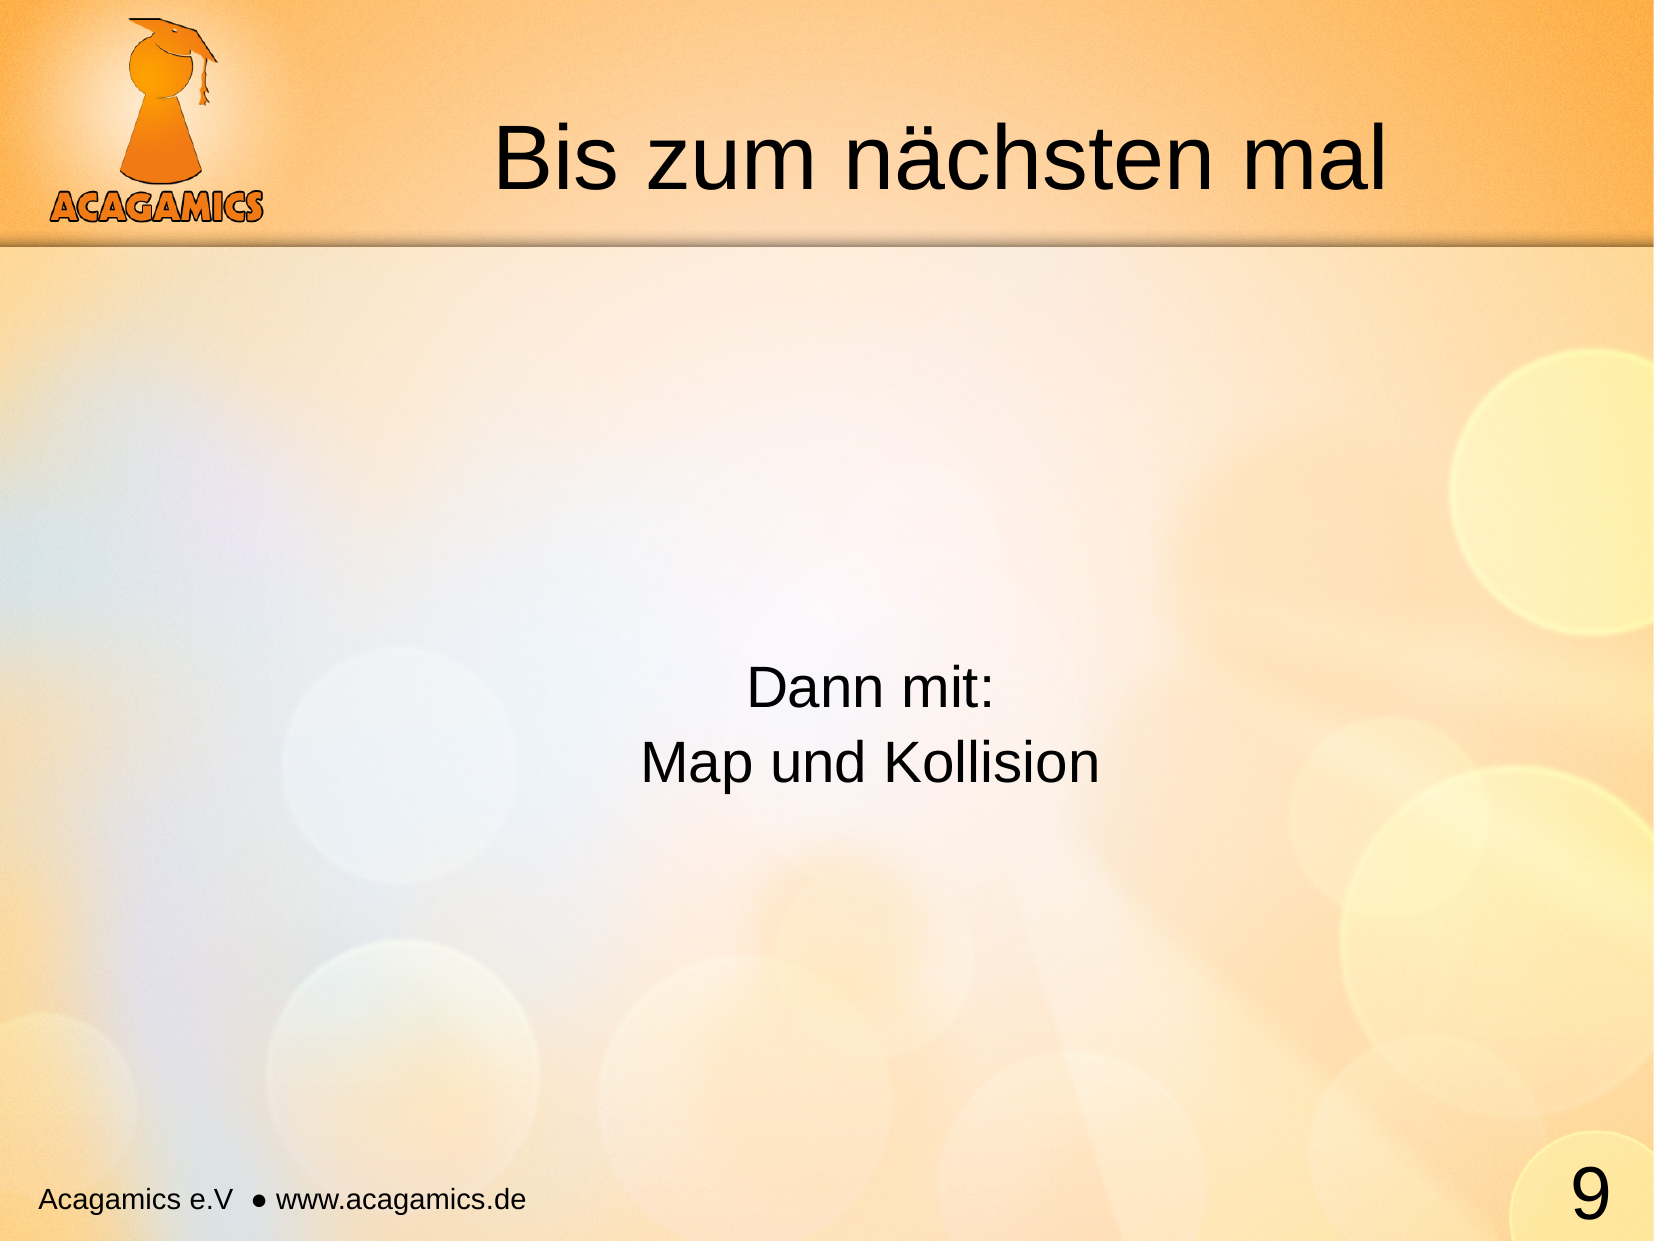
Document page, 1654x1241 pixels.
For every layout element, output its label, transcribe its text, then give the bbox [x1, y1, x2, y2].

title Bis zum nächsten mal [82, 49, 1571, 257]
text_box [1517, 1151, 1654, 1241]
list Dann mit: Map und Kollision [82, 290, 1571, 1154]
